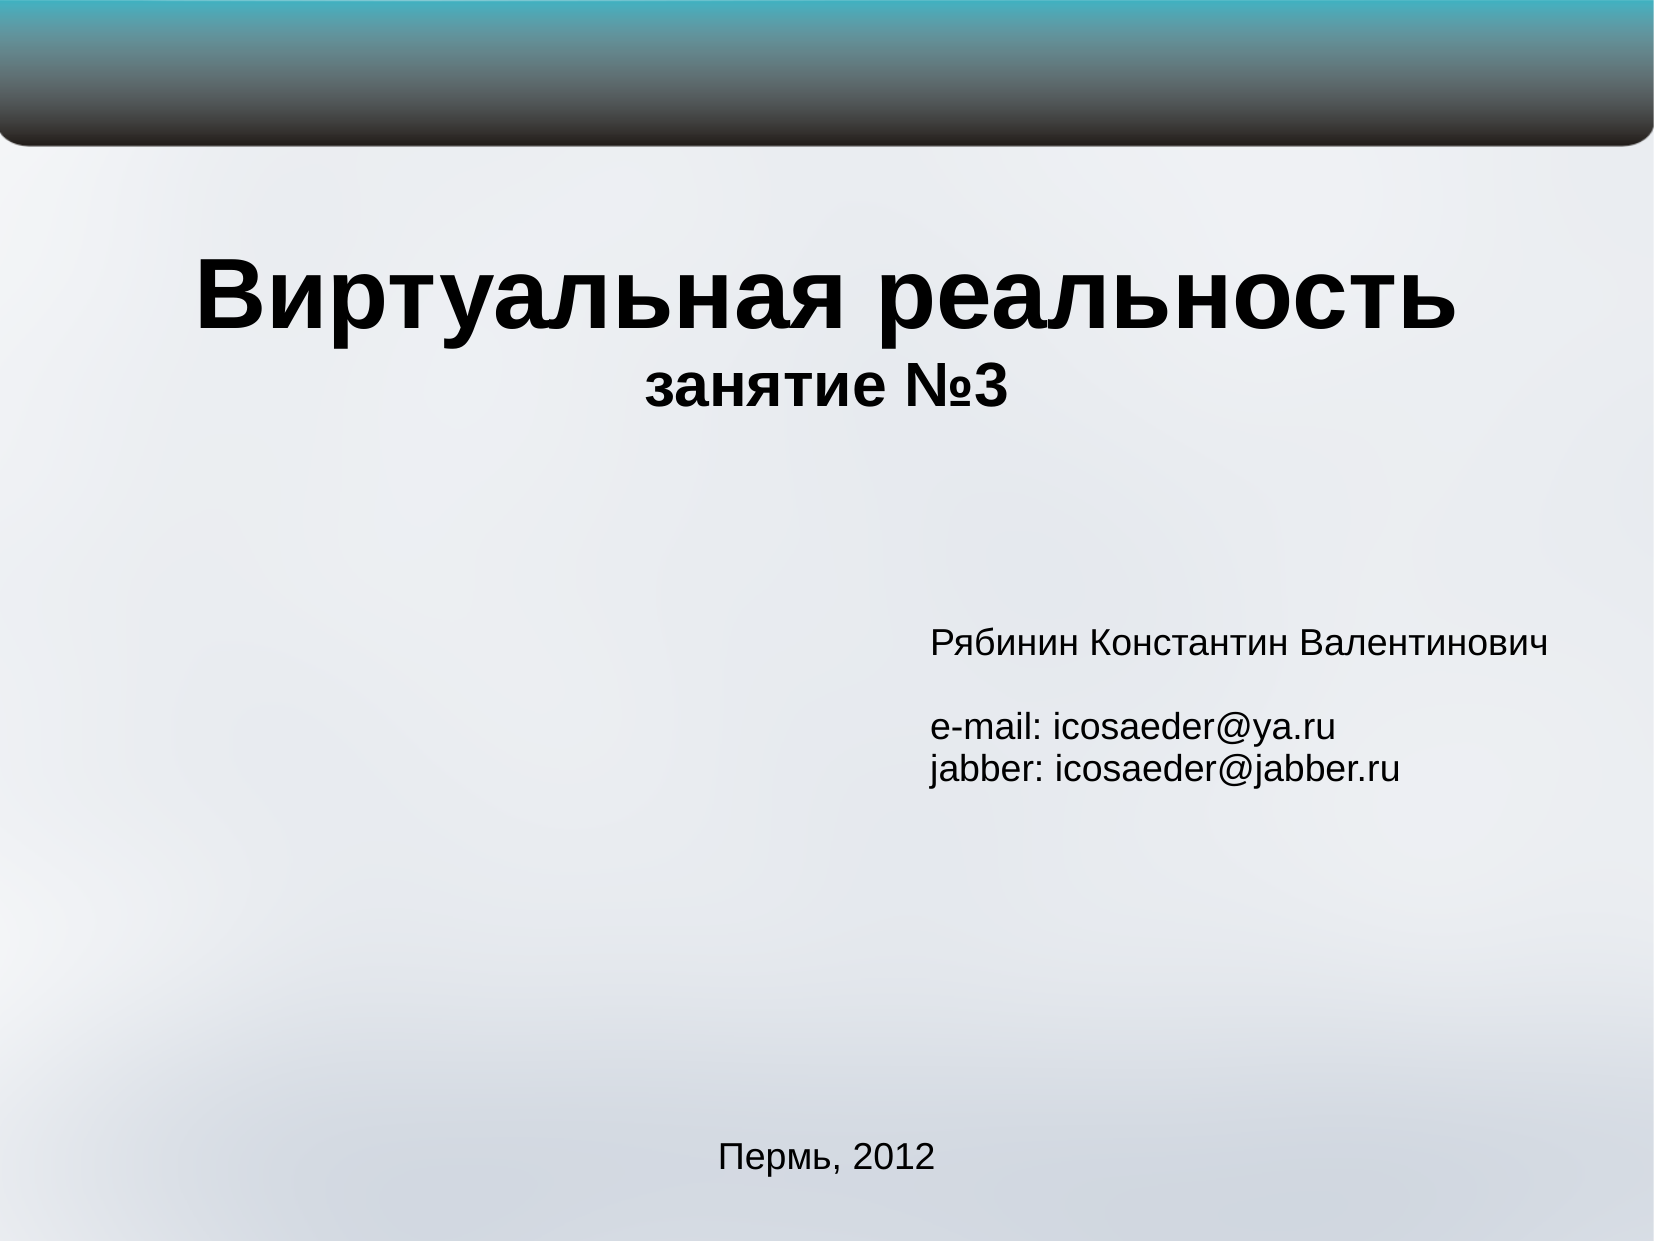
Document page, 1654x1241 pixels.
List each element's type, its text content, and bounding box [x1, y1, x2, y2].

text_box Виртуальная реальность занятие №3 [147, 230, 1506, 427]
text_box Рябинин Константин Валентинович e-mail: icosaeder@ya.ru jabber: icosaeder@jabber.ru [915, 614, 1595, 797]
text_box Пермь, 2012 [590, 1127, 1063, 1185]
picture [0, 0, 1654, 1241]
